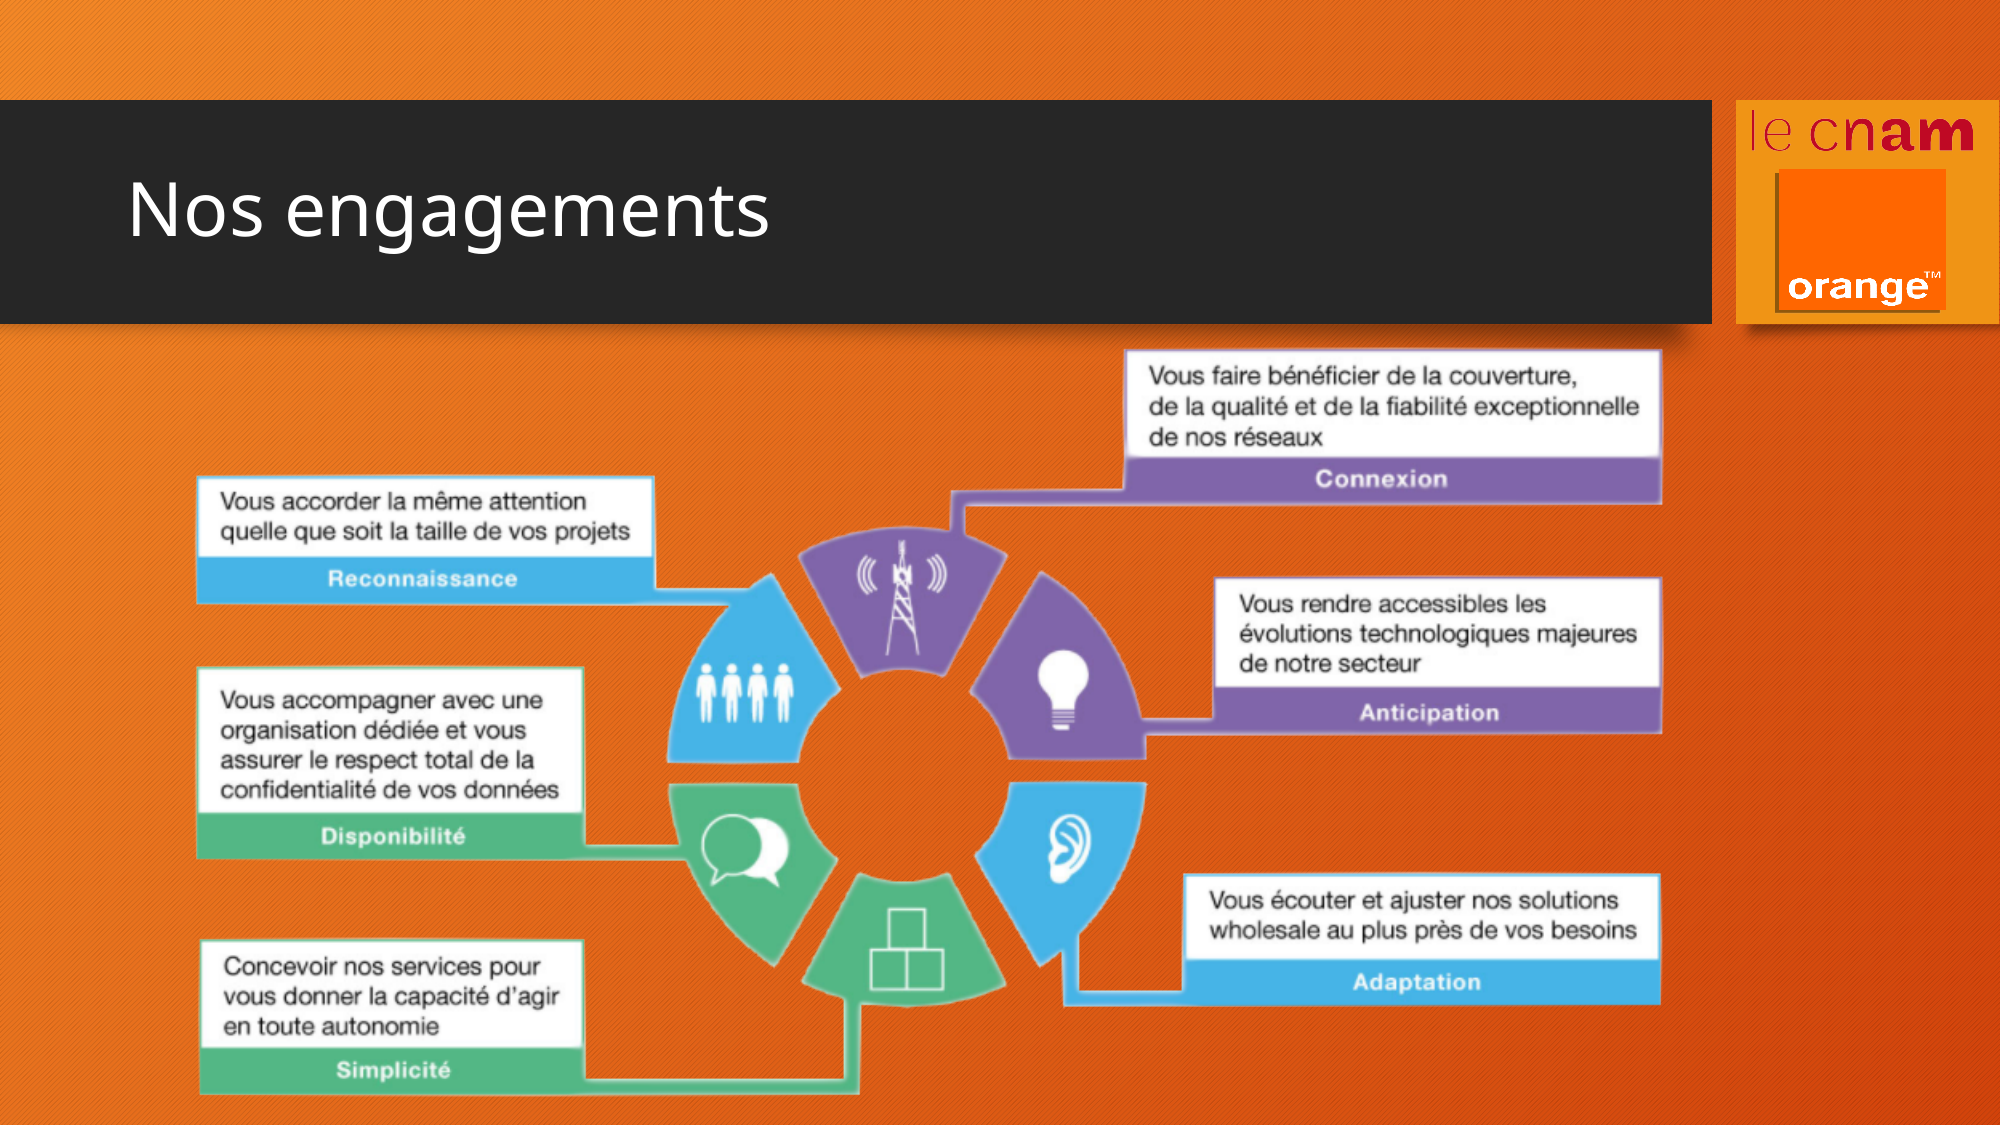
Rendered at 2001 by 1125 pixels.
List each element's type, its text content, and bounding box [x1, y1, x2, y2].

picture [1779, 169, 1946, 310]
picture [1752, 110, 1973, 151]
picture [80, 218, 1773, 1125]
title Nos engagements [111, 123, 1689, 218]
